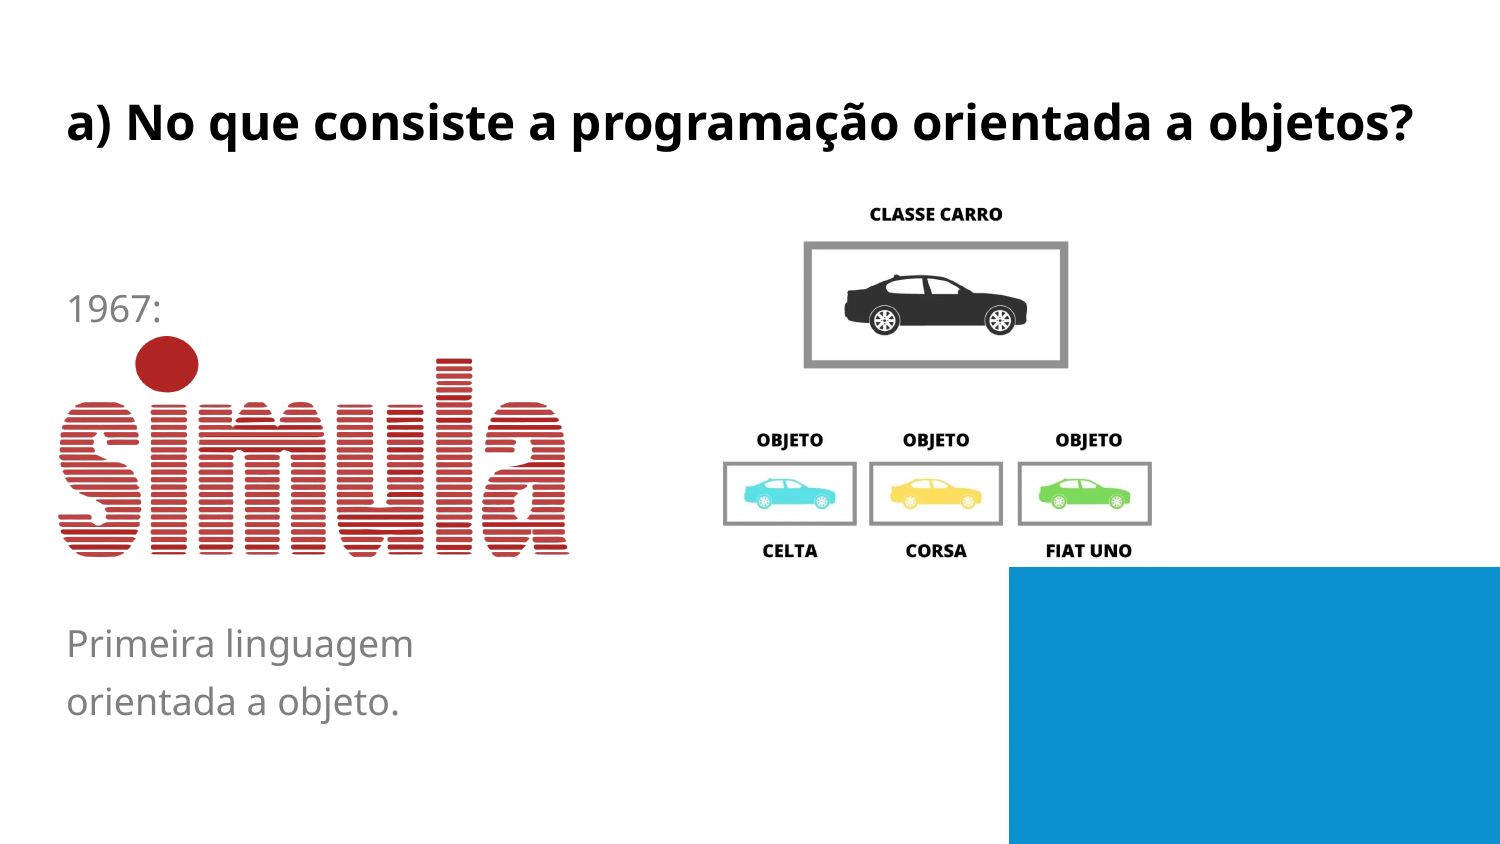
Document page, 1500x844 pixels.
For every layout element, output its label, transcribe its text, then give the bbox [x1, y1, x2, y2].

title a) No que consiste a programação orientada a objetos? [51, 72, 1449, 176]
picture [58, 336, 570, 557]
list 1967: Primeira linguagem orientada a objeto. [51, 259, 587, 750]
picture [706, 157, 1166, 617]
